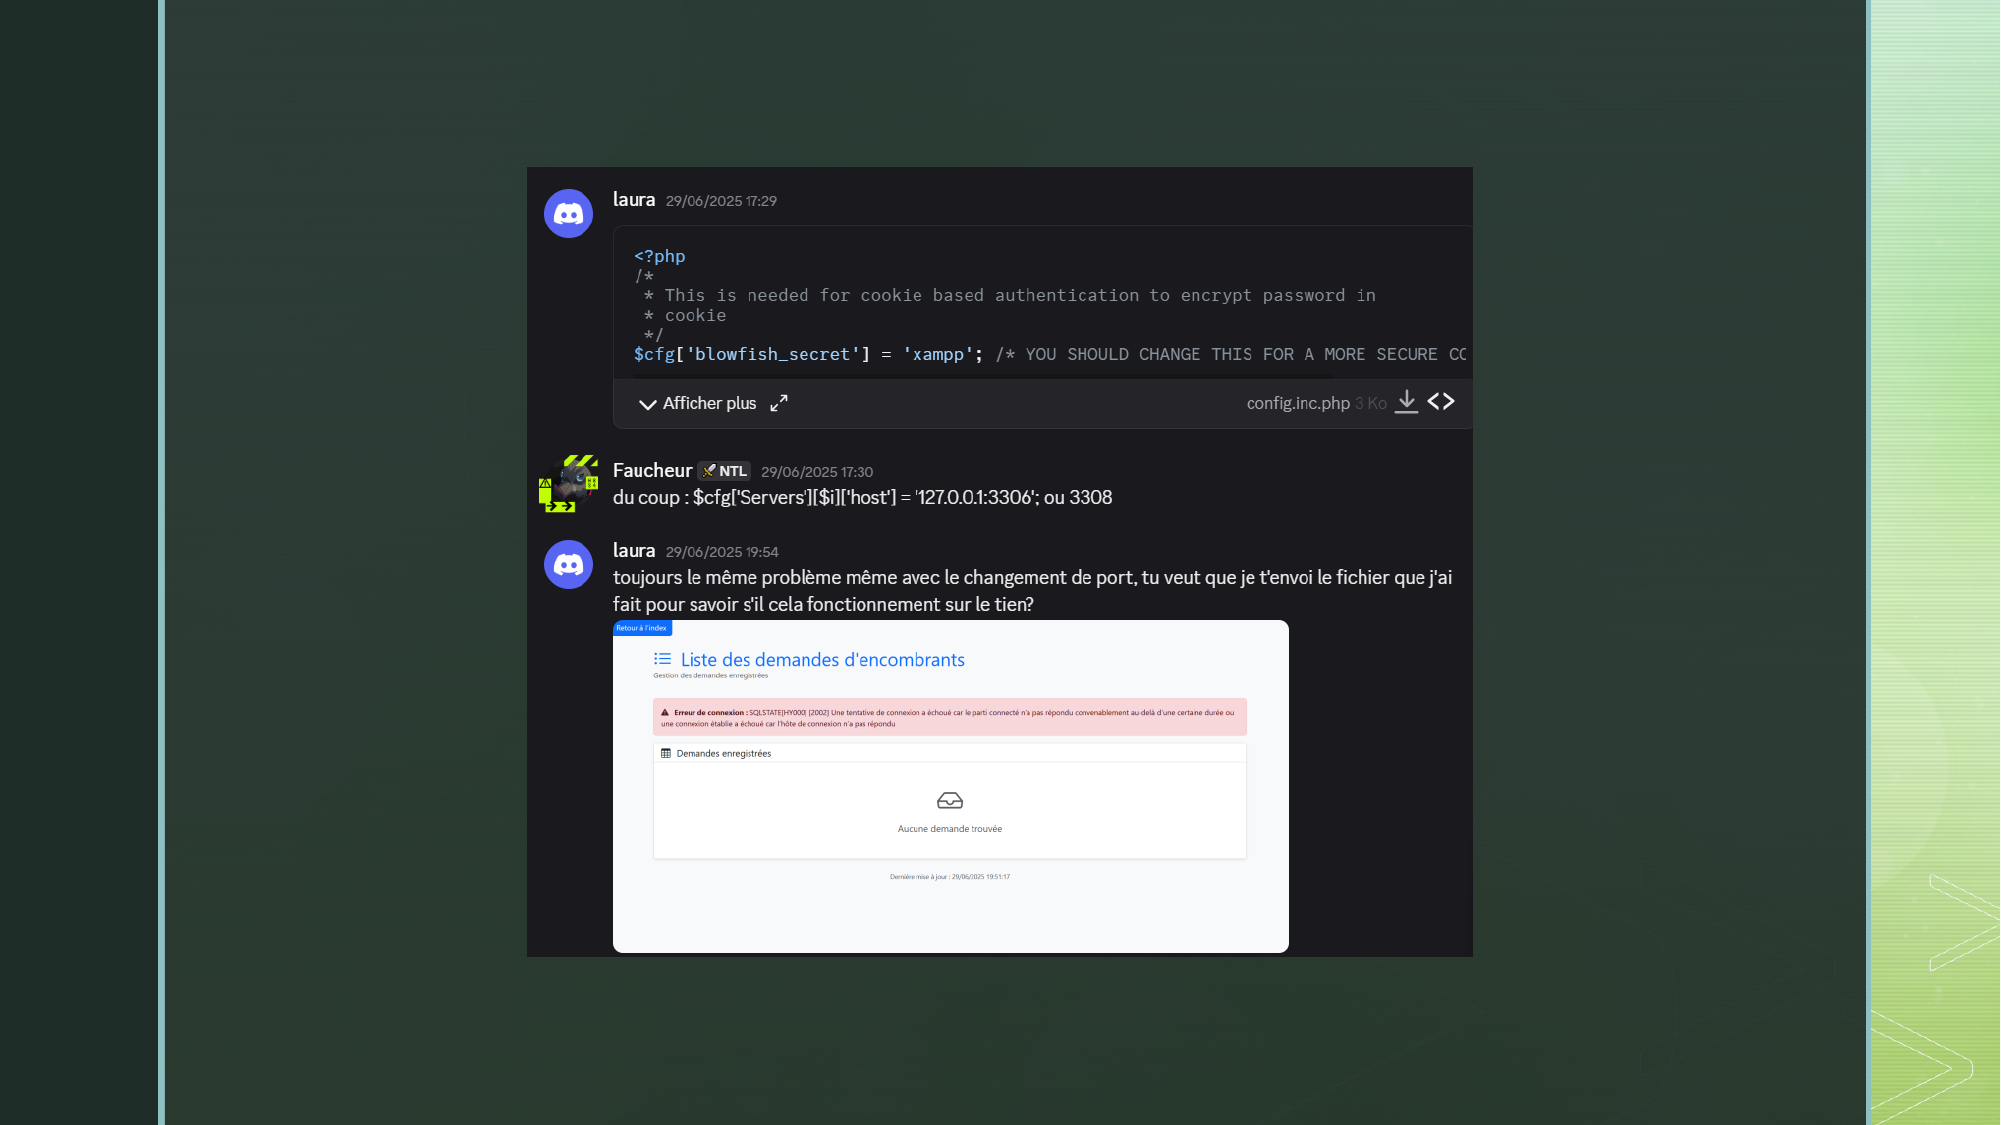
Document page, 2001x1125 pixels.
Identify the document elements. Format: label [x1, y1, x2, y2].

picture [527, 168, 1473, 957]
